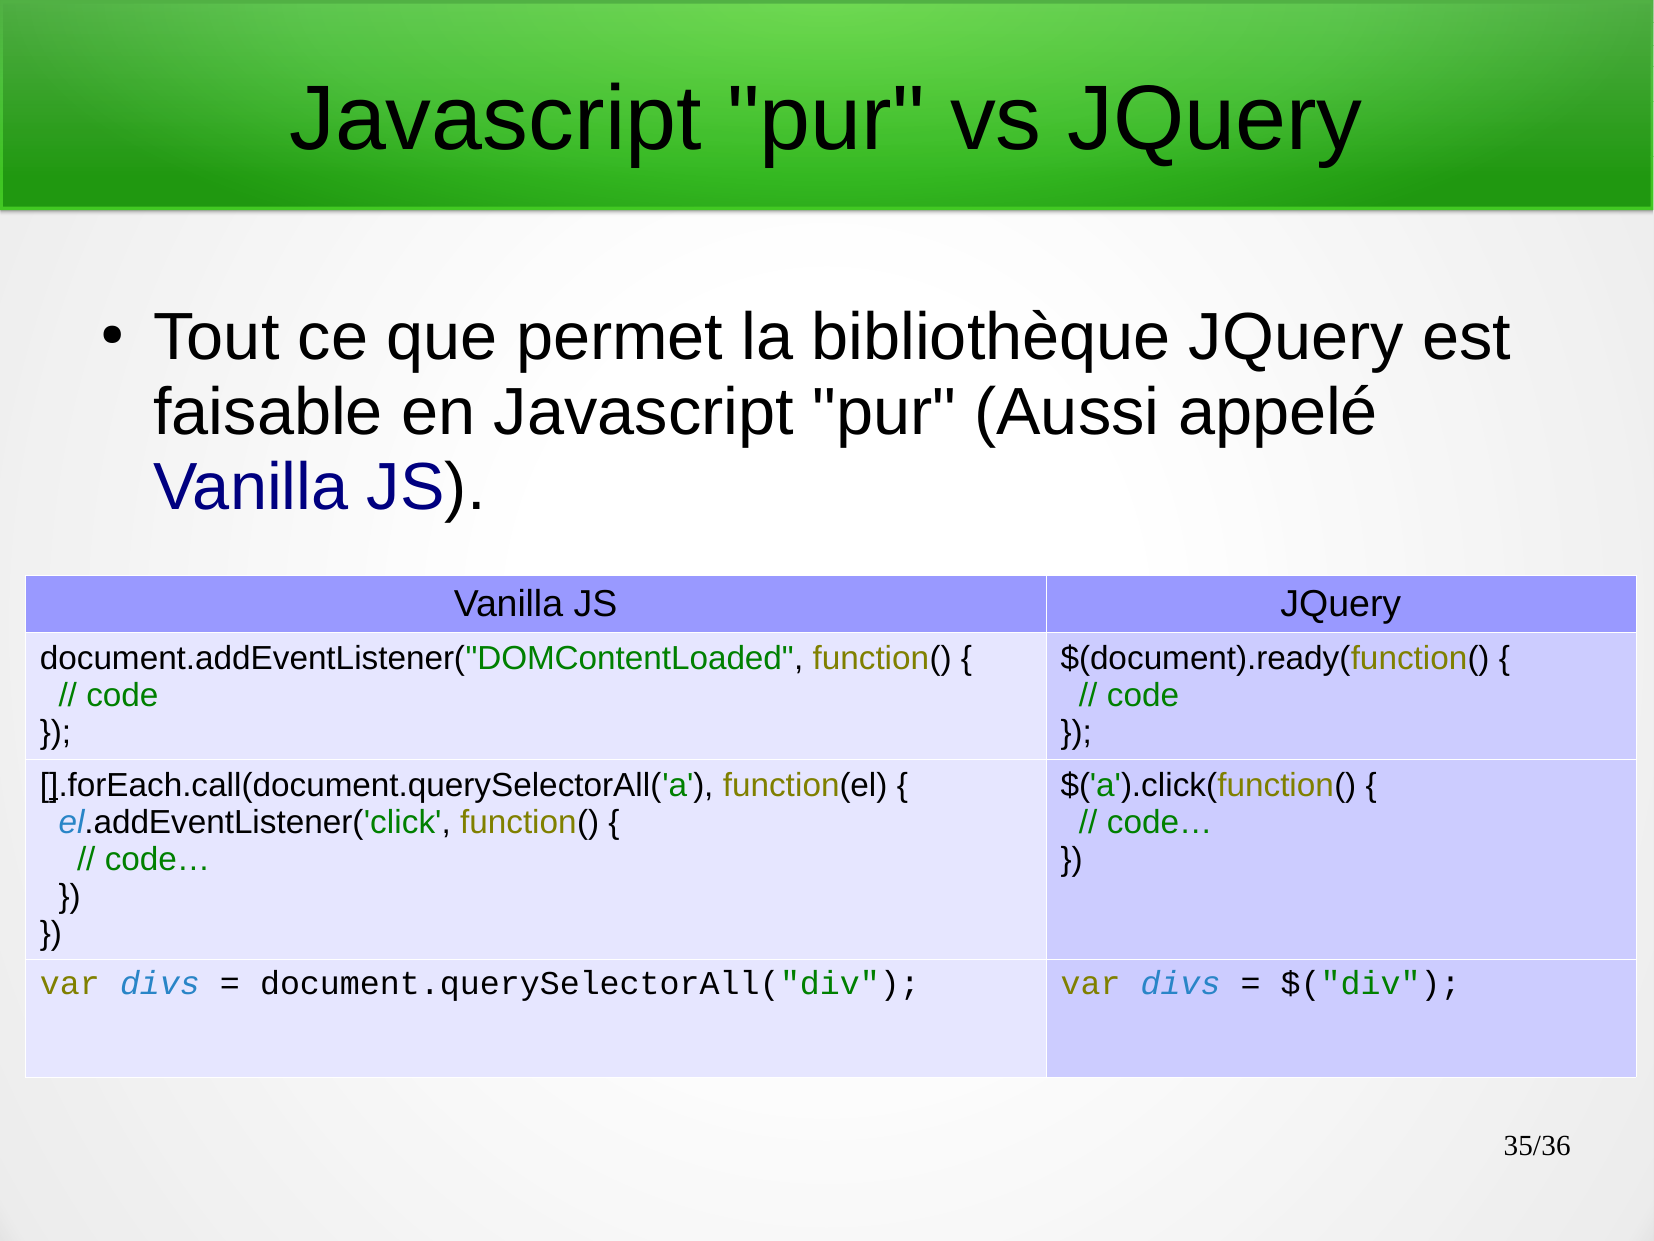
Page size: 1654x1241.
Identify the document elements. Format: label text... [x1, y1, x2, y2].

table_cell document.addEventListener("DOMContentLoaded", function() { // code }); [26, 633, 1046, 759]
table_cell var divs = $("div"); [1047, 960, 1636, 1077]
title Javascript "pur" vs JQuery [82, 47, 1571, 189]
list Tout ce que permet la bibliothèque JQuery est faisable en Javascript "pur" (Aussi appelé Vanilla JS). [82, 299, 1571, 575]
table_cell var divs = document.querySelectorAll("div"); [26, 960, 1046, 1077]
table_cell $(document).ready(function() { // code }); [1047, 633, 1636, 759]
table_header JQuery [1047, 576, 1636, 632]
table_header Vanilla JS [26, 576, 1046, 632]
table_cell [].forEach.call(document.querySelectorAll('a'), function(el) { el.addEventListener('click', function() { // code… }) }) [26, 760, 1046, 959]
table_cell $('a').click(function() { // code… }) [1047, 760, 1636, 959]
